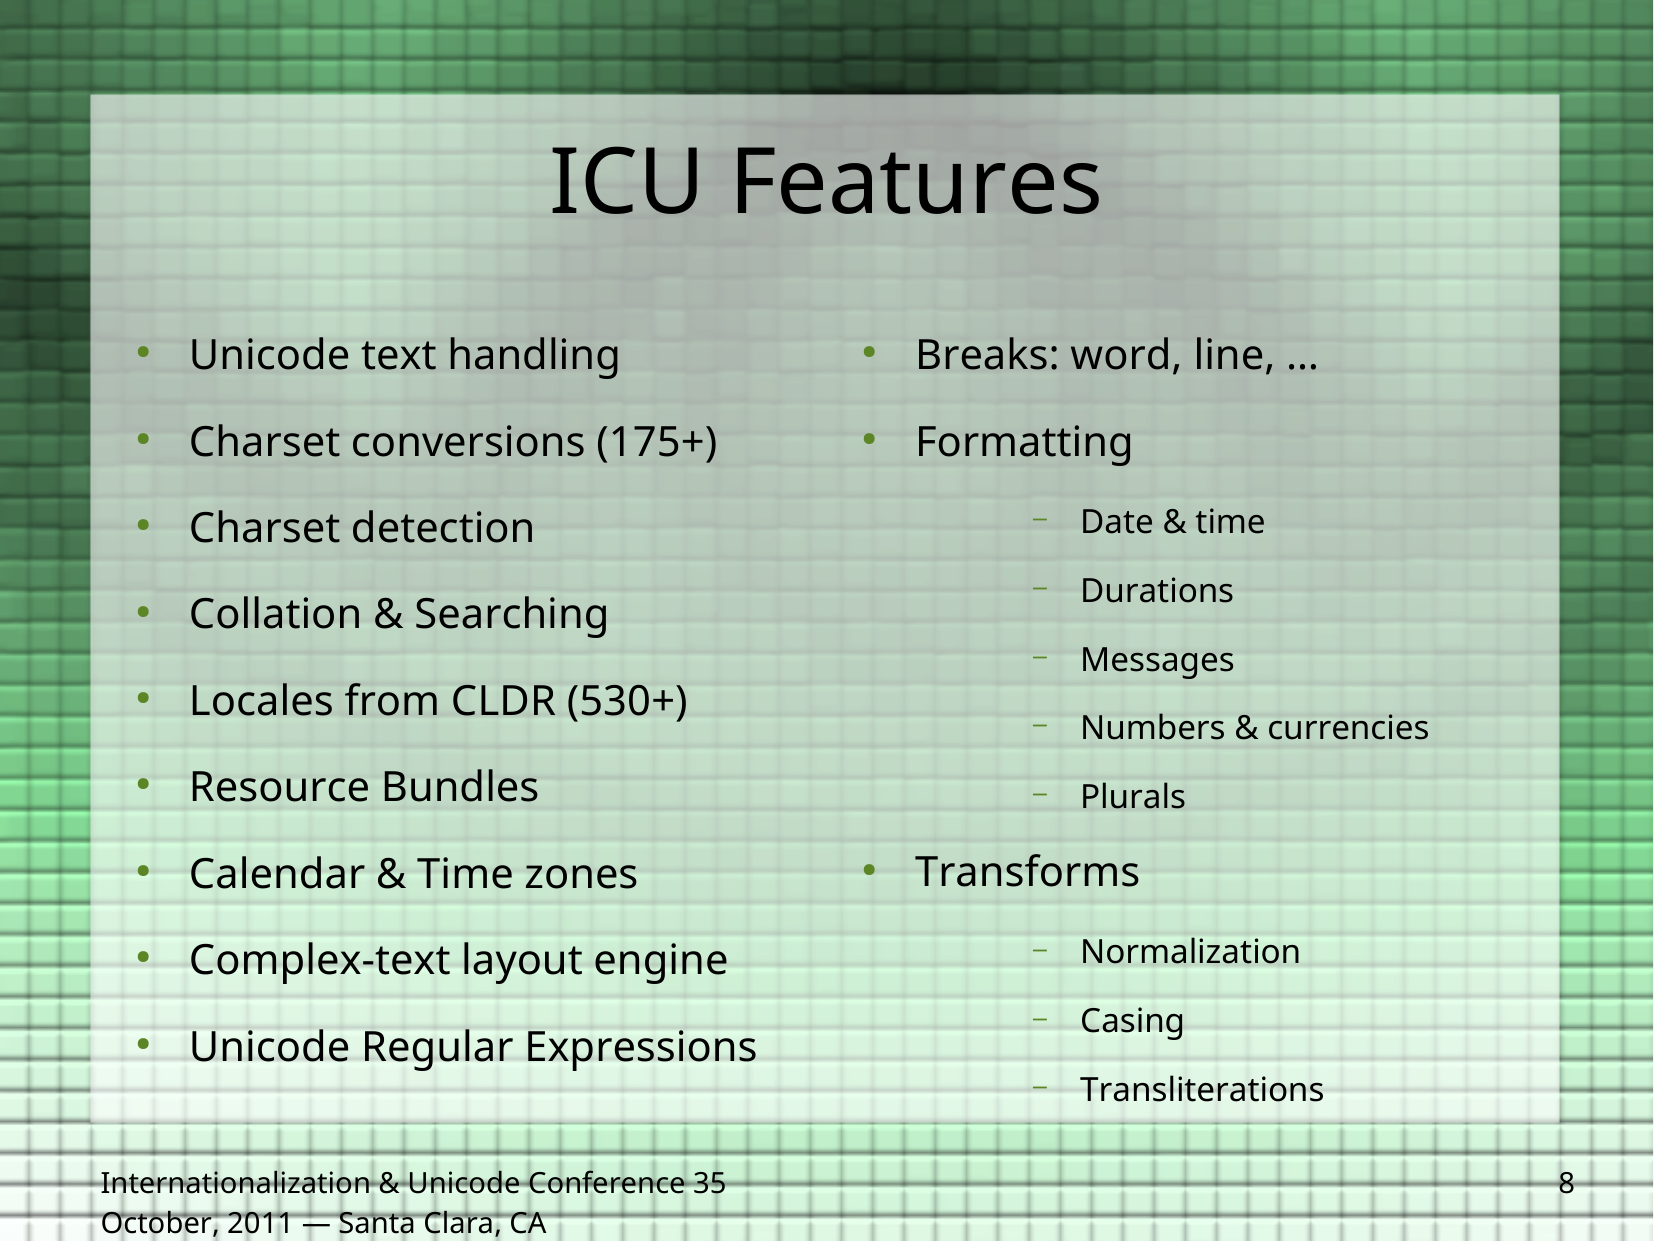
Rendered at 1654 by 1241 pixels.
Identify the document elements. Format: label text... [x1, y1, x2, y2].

list Unicode text handling Charset conversions (175+) Charset detection Collation & Searching Locales from CLDR (530+) Resource Bundles Calendar & Time zones Complex-text layout engine Unicode Regular Expressions [118, 324, 810, 1079]
title ICU Features [88, 90, 1565, 266]
picture [0, 0, 1654, 1241]
list Breaks: word, line, … Formatting Date & time Durations Messages Numbers & currencies Plurals Transforms Normalization Casing Transliterations [844, 324, 1536, 1093]
